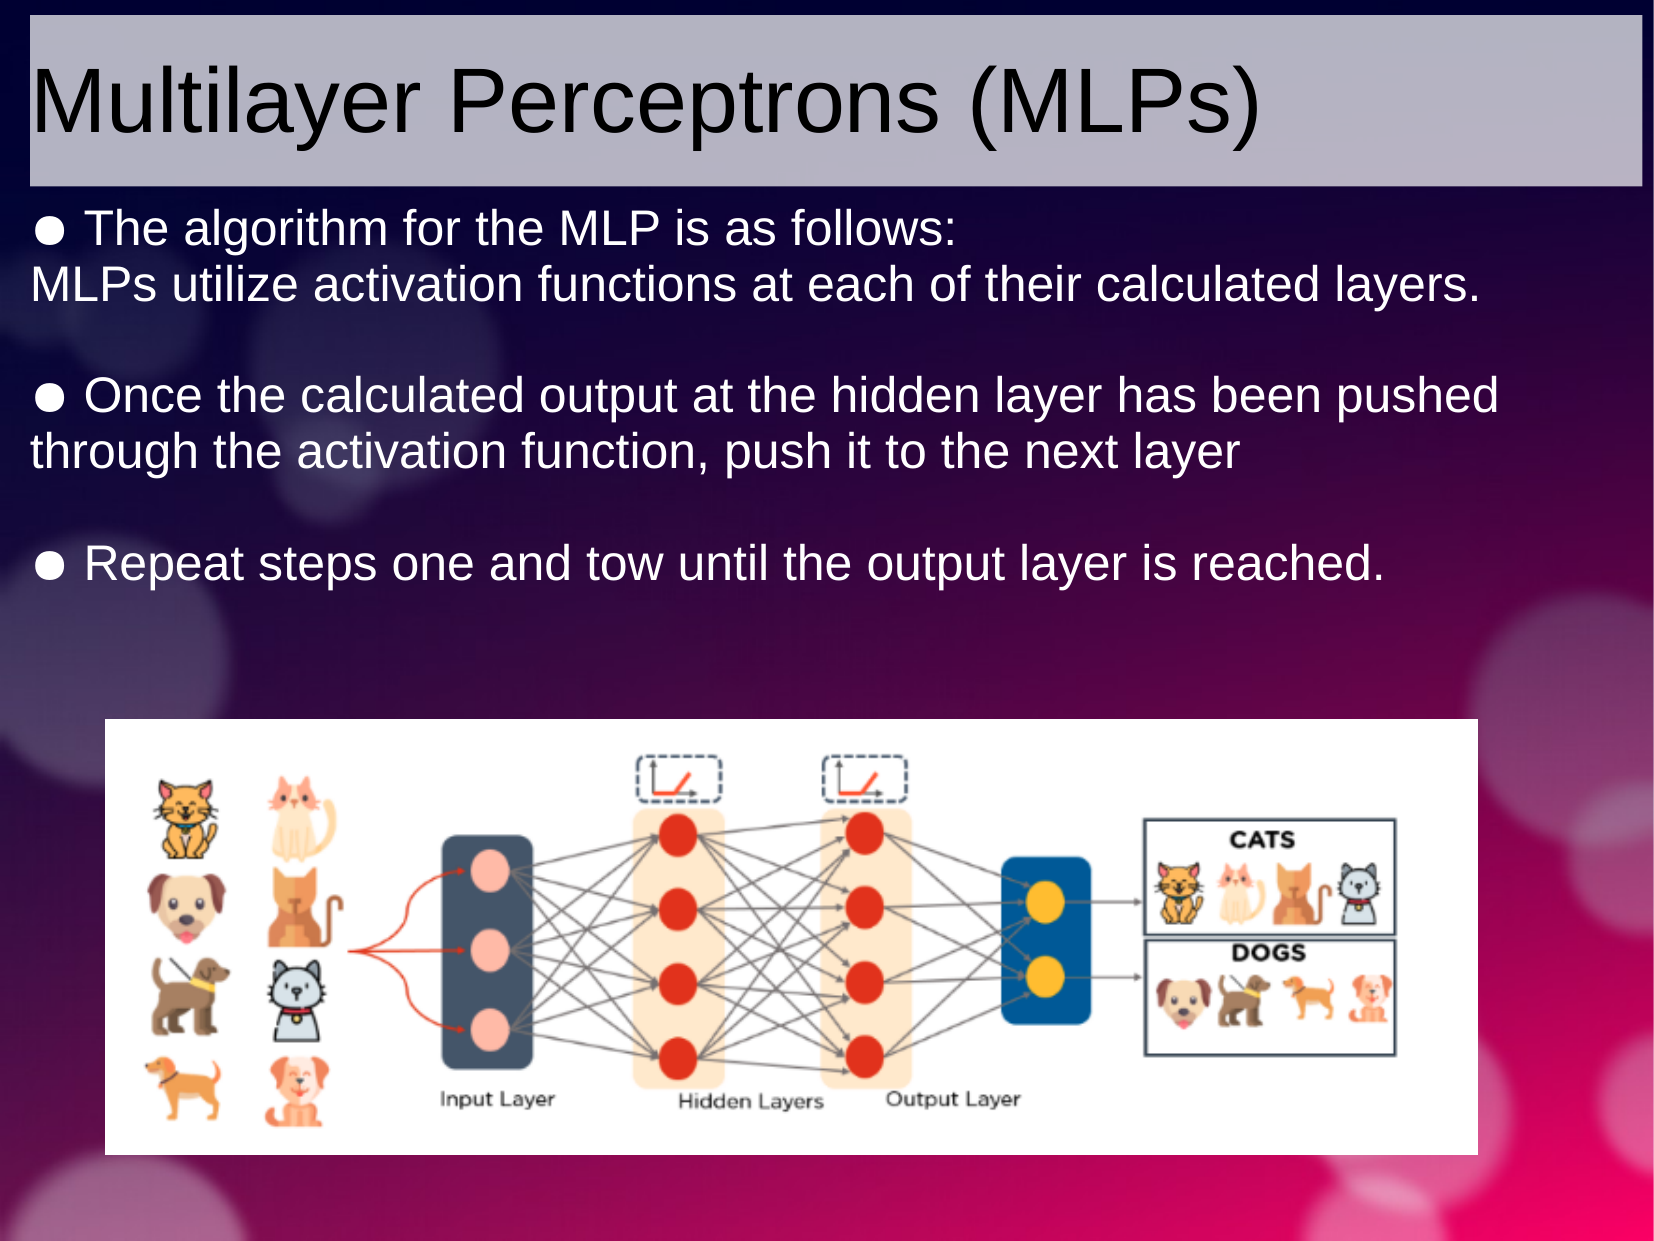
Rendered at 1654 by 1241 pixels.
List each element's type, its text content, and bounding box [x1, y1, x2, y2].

picture [0, 0, 1654, 1241]
text_box ● The algorithm for the MLP is as follows: MLPs utilize activation functions at each of their calculated layers. ● Once the calculated output at the hidden layer has been pushed through the activation function, push it to the next layer ● Repeat steps one and tow until the output layer is reached. [15, 136, 1621, 766]
title Multilayer Perceptrons (MLPs) [30, 15, 1643, 187]
